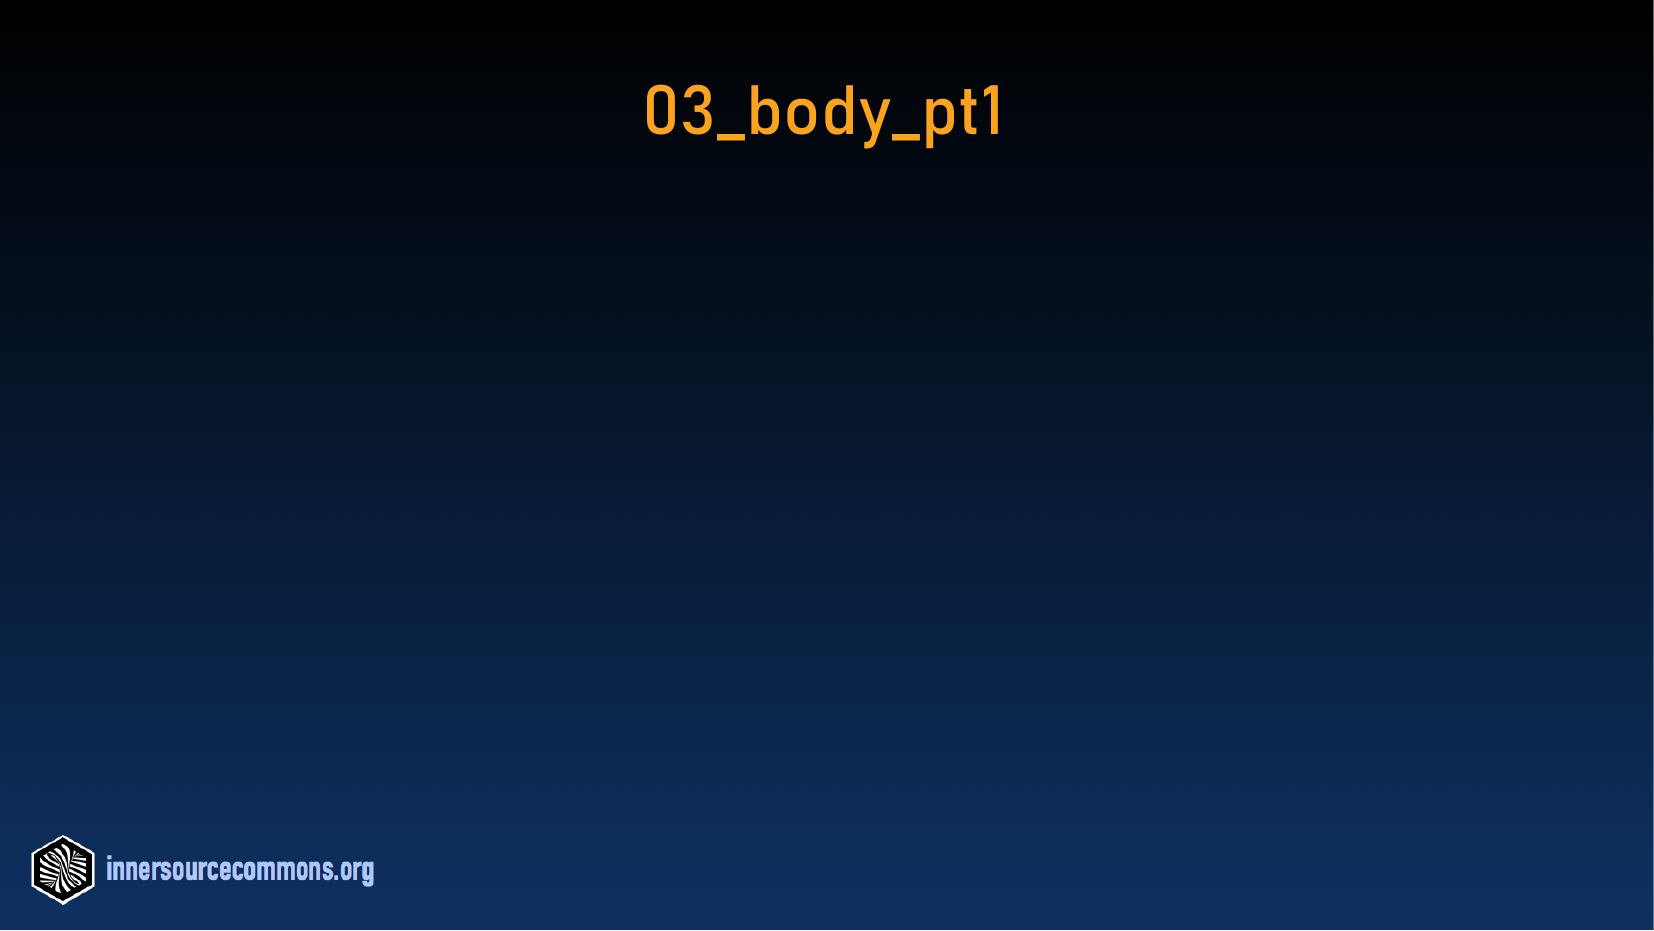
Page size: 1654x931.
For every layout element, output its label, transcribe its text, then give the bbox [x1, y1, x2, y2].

picture [0, 0, 1654, 930]
title 03_body_pt1 [82, 37, 1571, 193]
